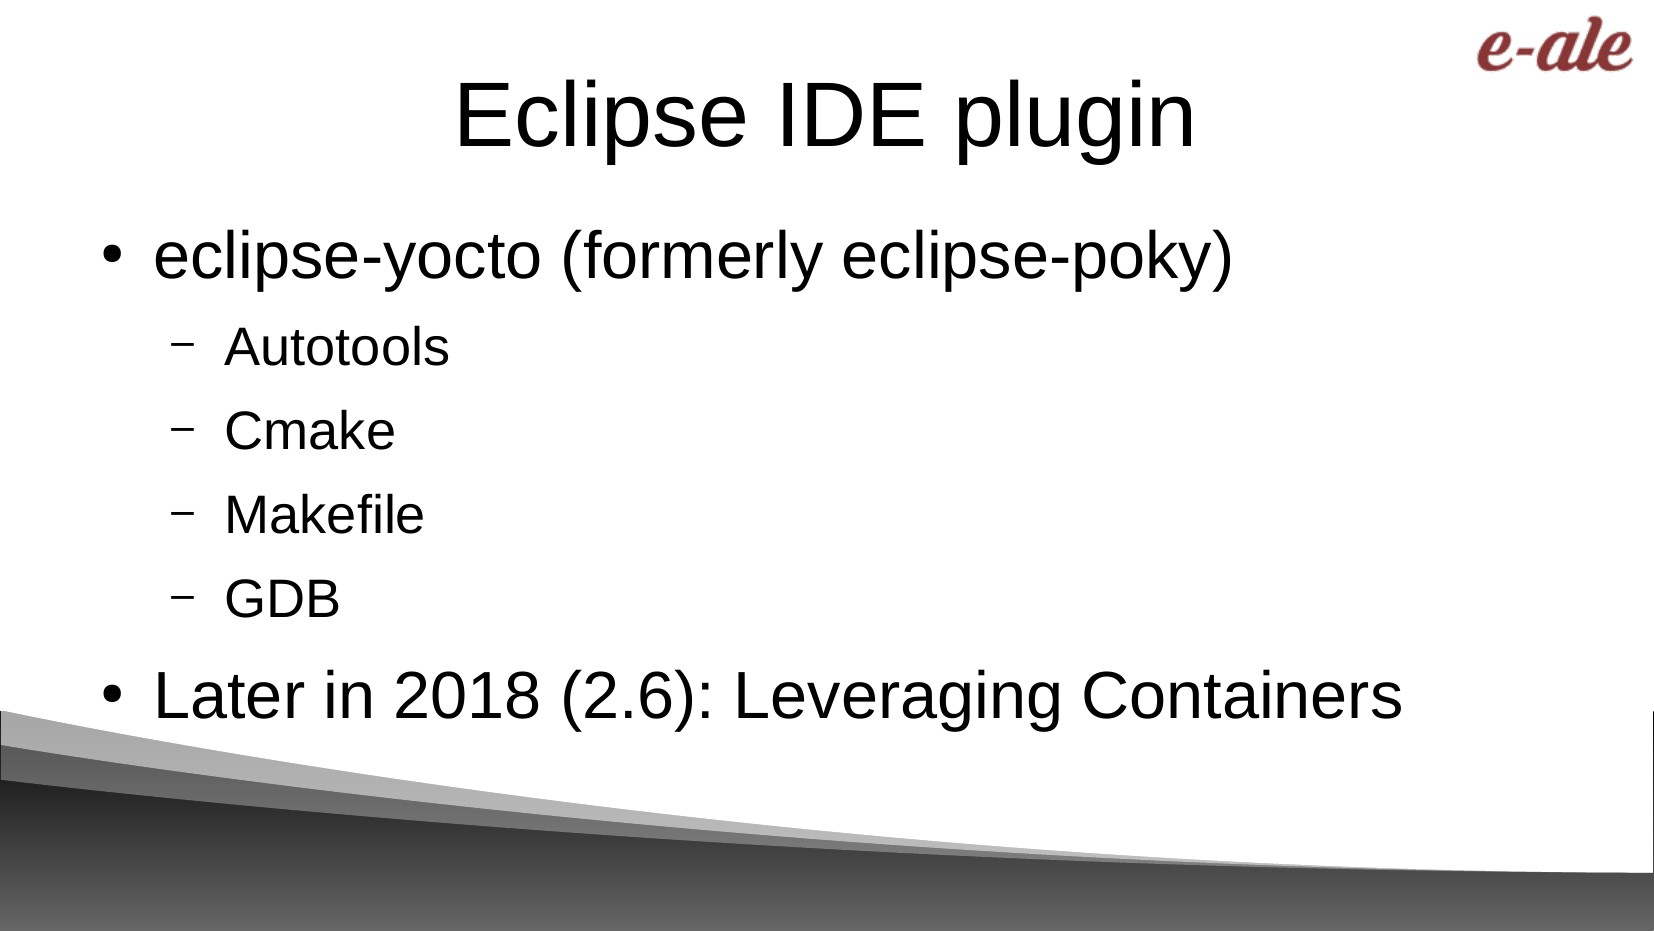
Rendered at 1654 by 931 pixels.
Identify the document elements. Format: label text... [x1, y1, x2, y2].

picture [1475, 15, 1636, 74]
list eclipse-yocto (formerly eclipse-poky) Autotools Cmake Makefile GDB Later in 2018 (2.6): Leveraging Containers [82, 217, 1571, 757]
title Eclipse IDE plugin [82, 37, 1571, 193]
